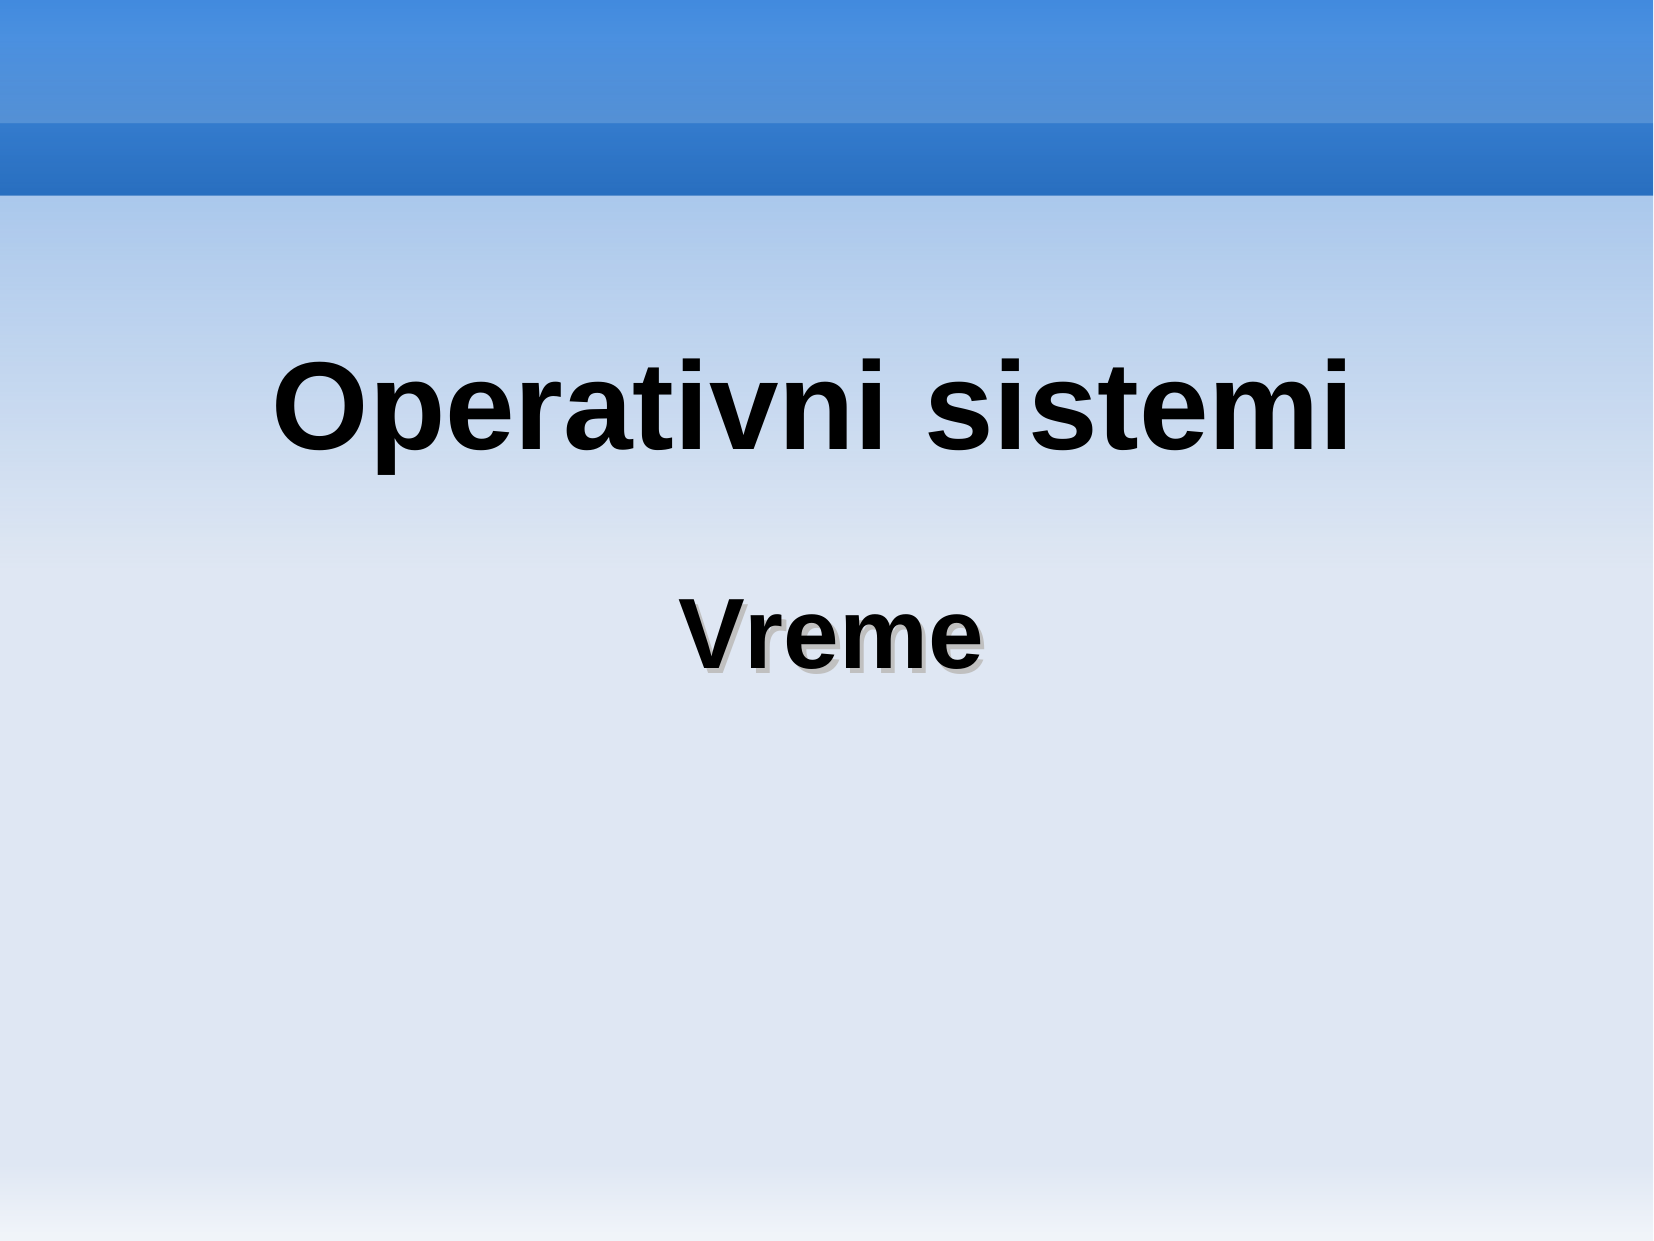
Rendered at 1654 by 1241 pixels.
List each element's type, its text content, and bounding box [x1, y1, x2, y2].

title Operativni sistemi Vreme [87, 265, 1576, 761]
picture [0, 0, 1654, 1241]
